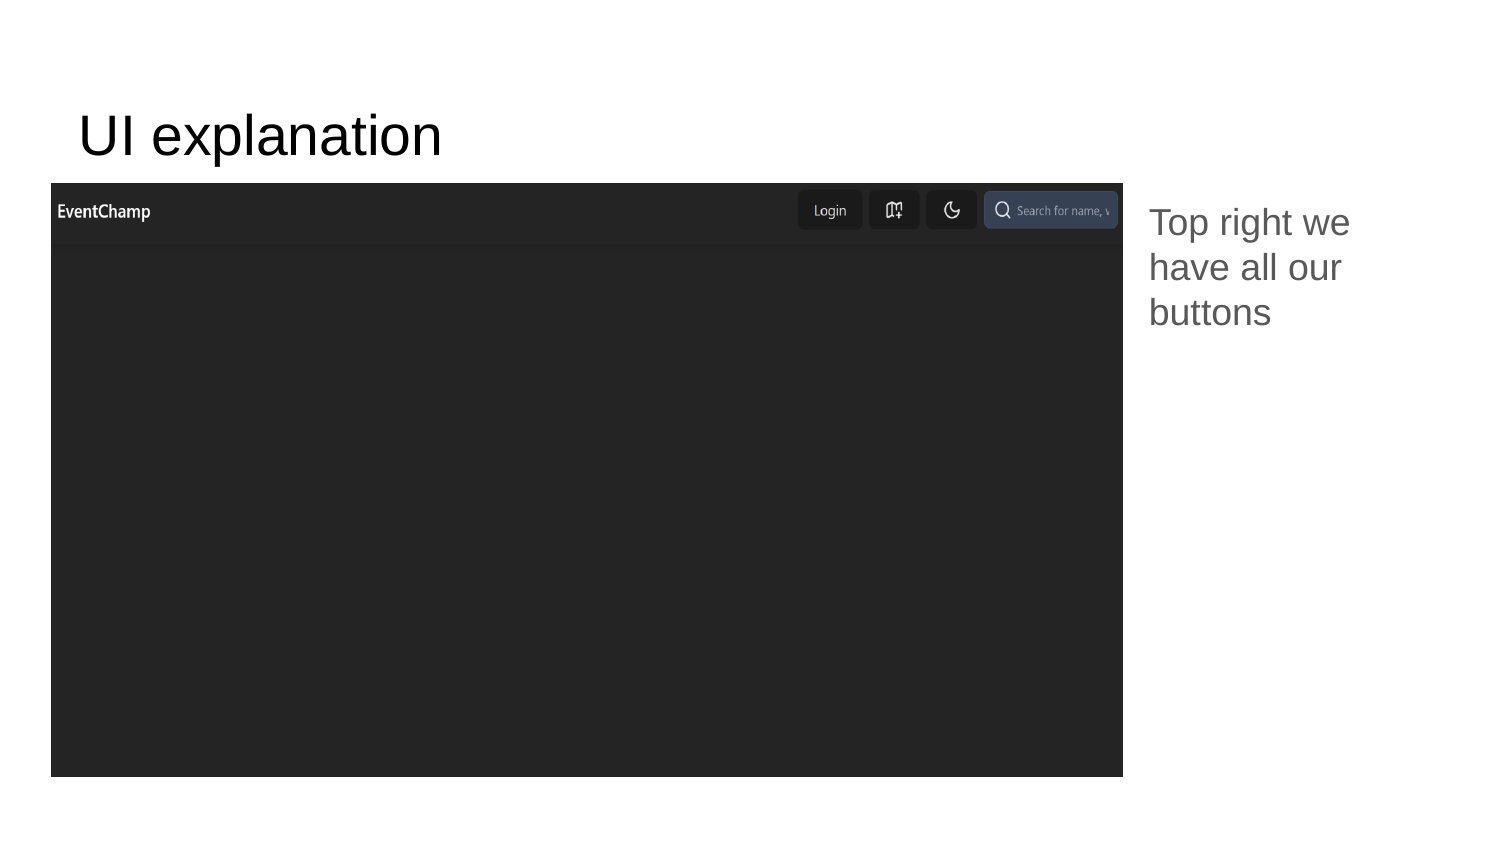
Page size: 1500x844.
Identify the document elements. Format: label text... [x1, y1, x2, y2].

text_box Top right we have all our buttons [1133, 183, 1426, 734]
picture [51, 183, 1123, 777]
title UI explanation [63, 89, 1462, 184]
